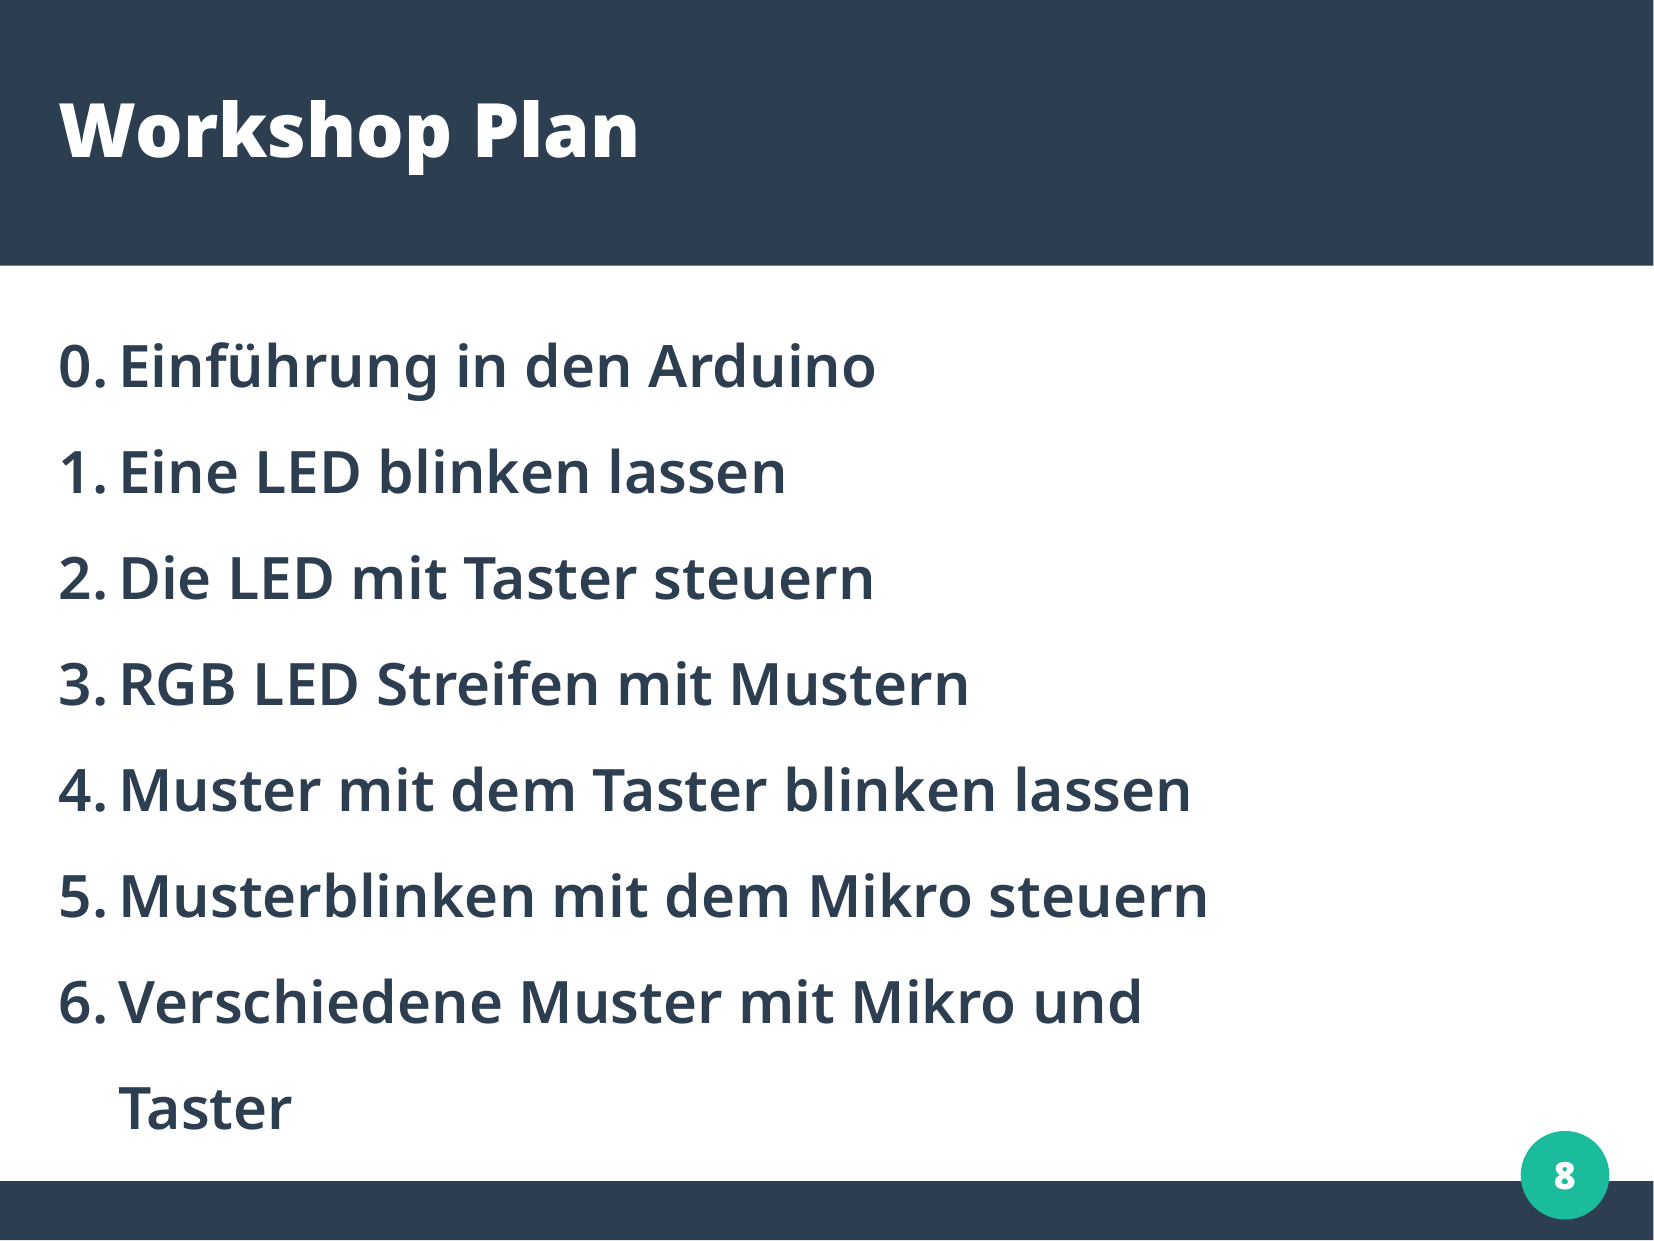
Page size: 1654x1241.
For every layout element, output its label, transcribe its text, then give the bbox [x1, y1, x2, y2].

title Workshop Plan [59, 49, 1595, 207]
list Einführung in den Arduino Eine LED blinken lassen Die LED mit Taster steuern RGB LED Streifen mit Mustern Muster mit dem Taster blinken lassen Musterblinken mit dem Mikro steuern Verschiedene Muster mit Mikro und Taster [59, 324, 1595, 1152]
